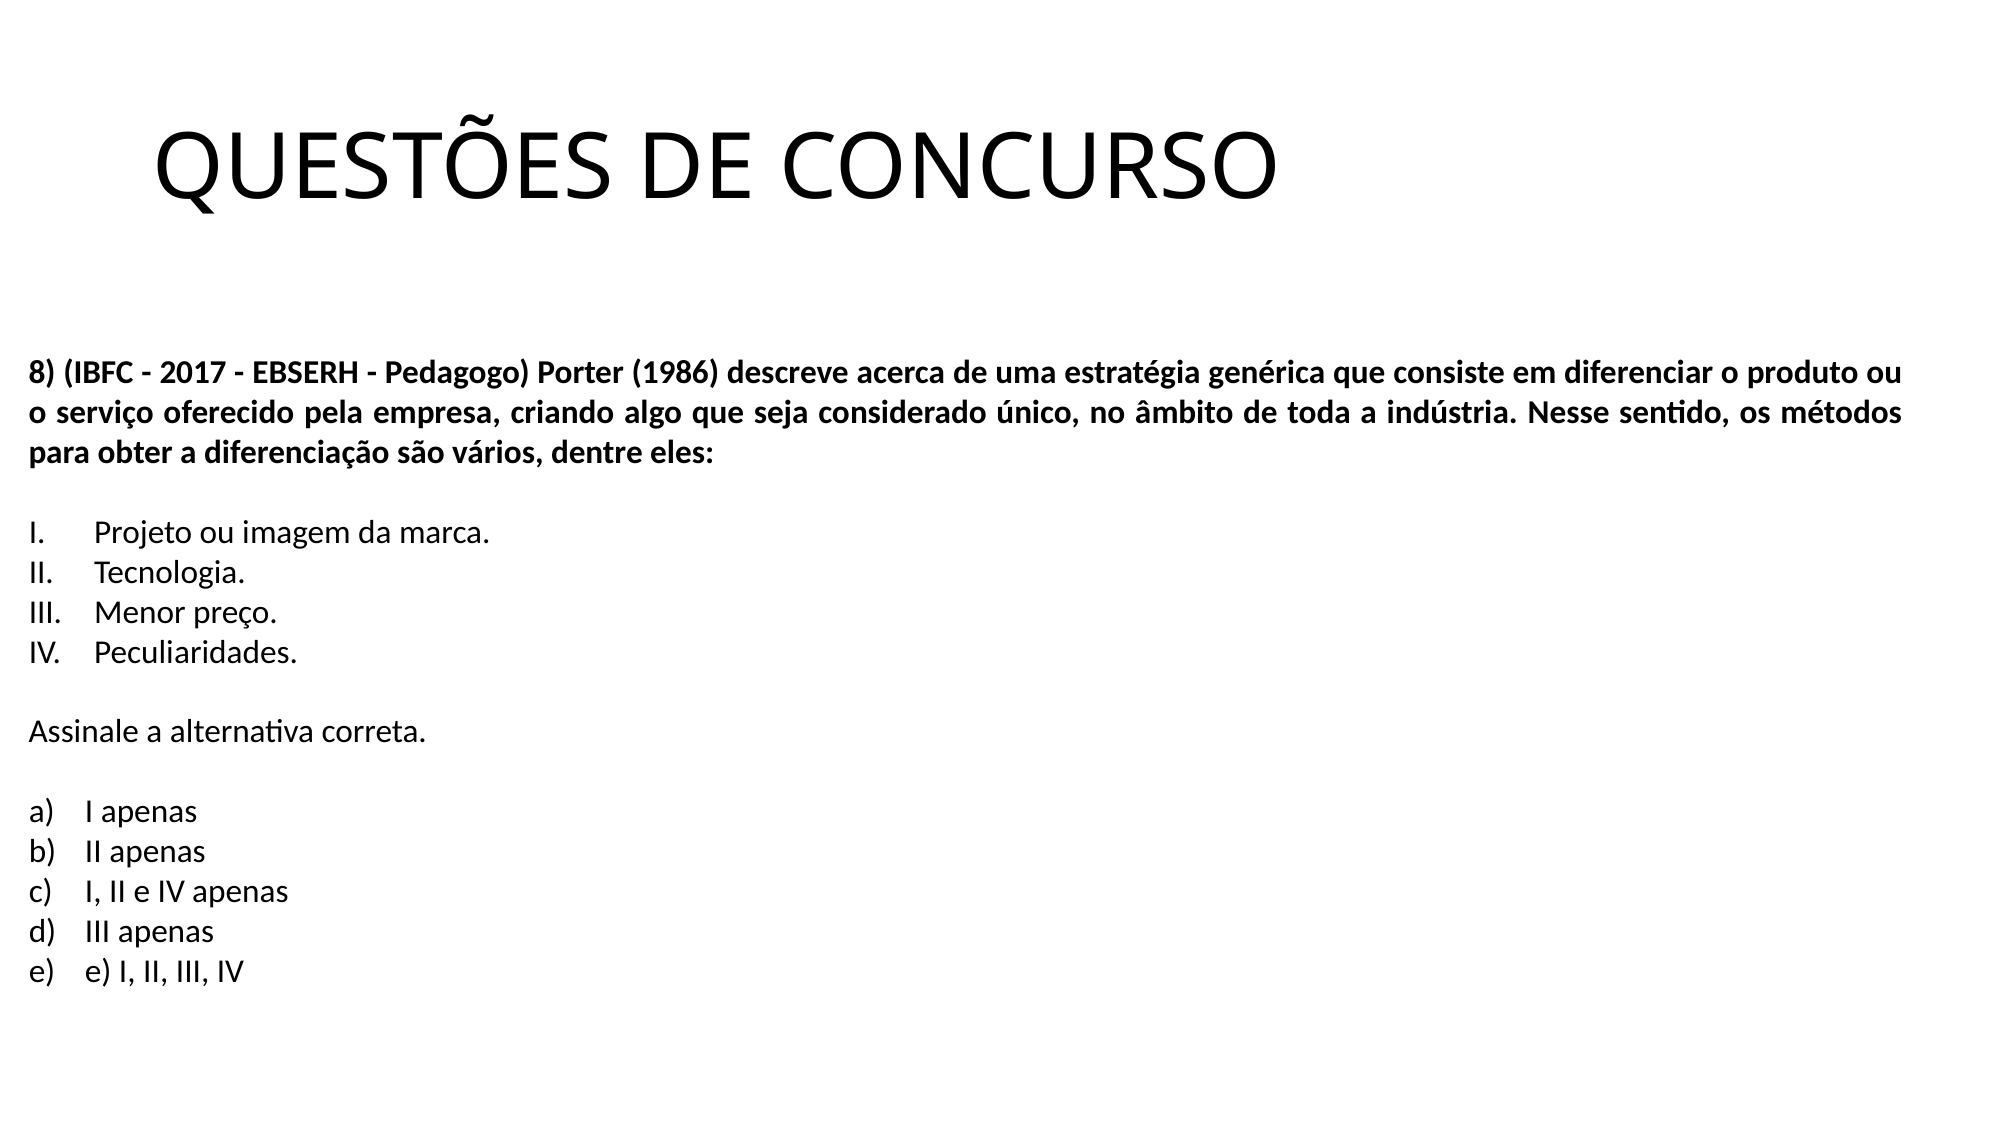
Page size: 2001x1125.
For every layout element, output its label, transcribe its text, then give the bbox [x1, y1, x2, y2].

list 8) (IBFC - 2017 - EBSERH - Pedagogo) Porter (1986) descreve acerca de uma estratégia genérica que consiste em diferenciar o produto ou o serviço oferecido pela empresa, criando algo que seja considerado único, no âmbito de toda a indústria. Nesse sentido, os métodos para obter a diferenciação são vários, dentre eles: Projeto ou imagem da marca. Tecnologia. Menor preço. Peculiaridades. Assinale a alternativa correta. I apenas II apenas I, II e IV apenas III apenas e) I, II, III, IV [13, 342, 1921, 1035]
title QUESTÕES DE CONCURSO [137, 59, 1863, 278]
